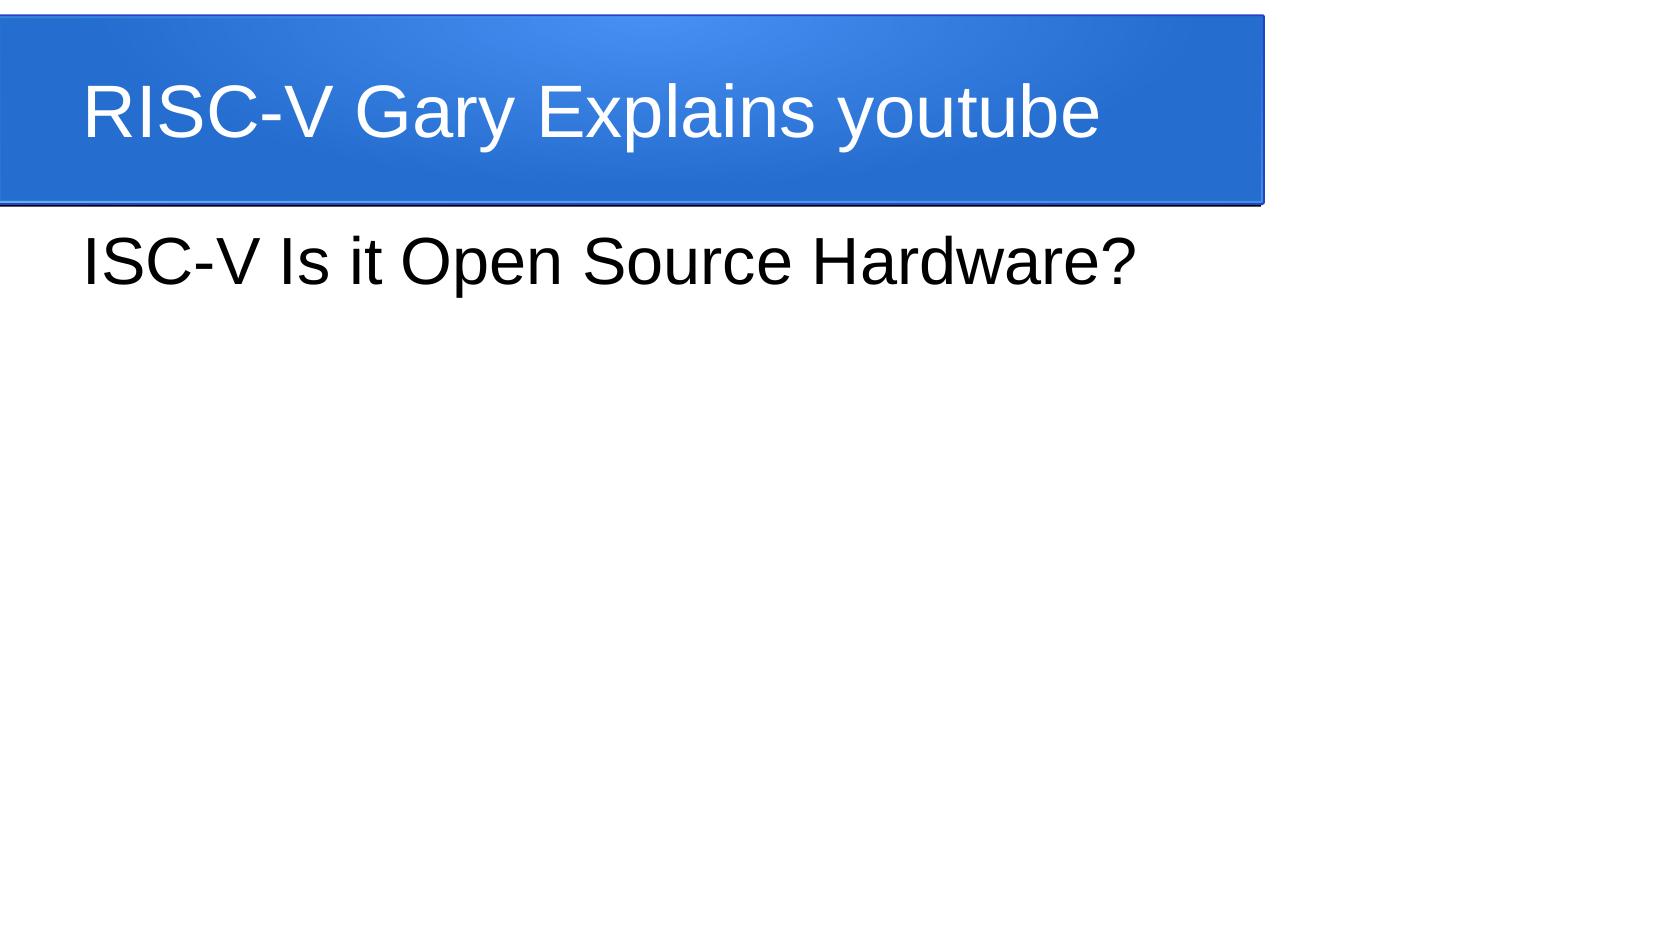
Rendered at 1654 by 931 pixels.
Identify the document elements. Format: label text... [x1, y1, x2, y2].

title RISC-V Gary Explains youtube [82, 35, 1235, 189]
list ISC-V Is it Open Source Hardware? [82, 224, 1571, 764]
